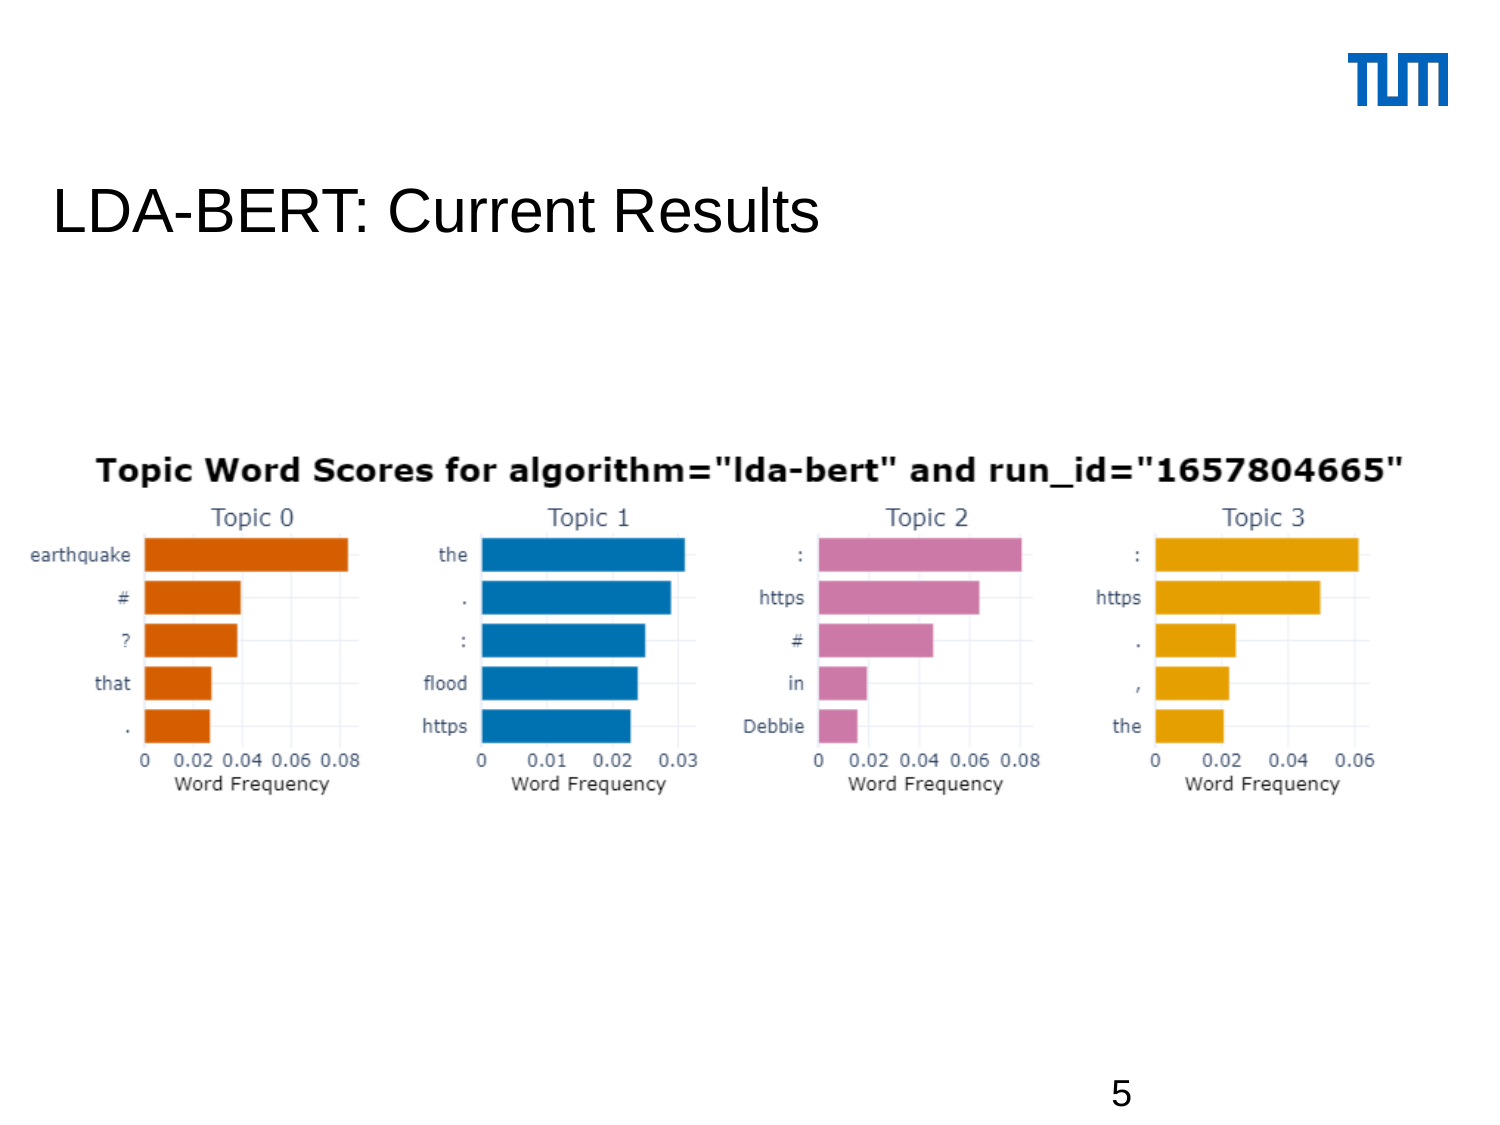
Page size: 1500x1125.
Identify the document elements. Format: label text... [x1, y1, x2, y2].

text_box <number> [1111, 1061, 1448, 1122]
picture [1348, 53, 1448, 106]
text_box LDA-BERT: Current Results [52, 165, 1449, 233]
picture [12, 386, 1488, 866]
